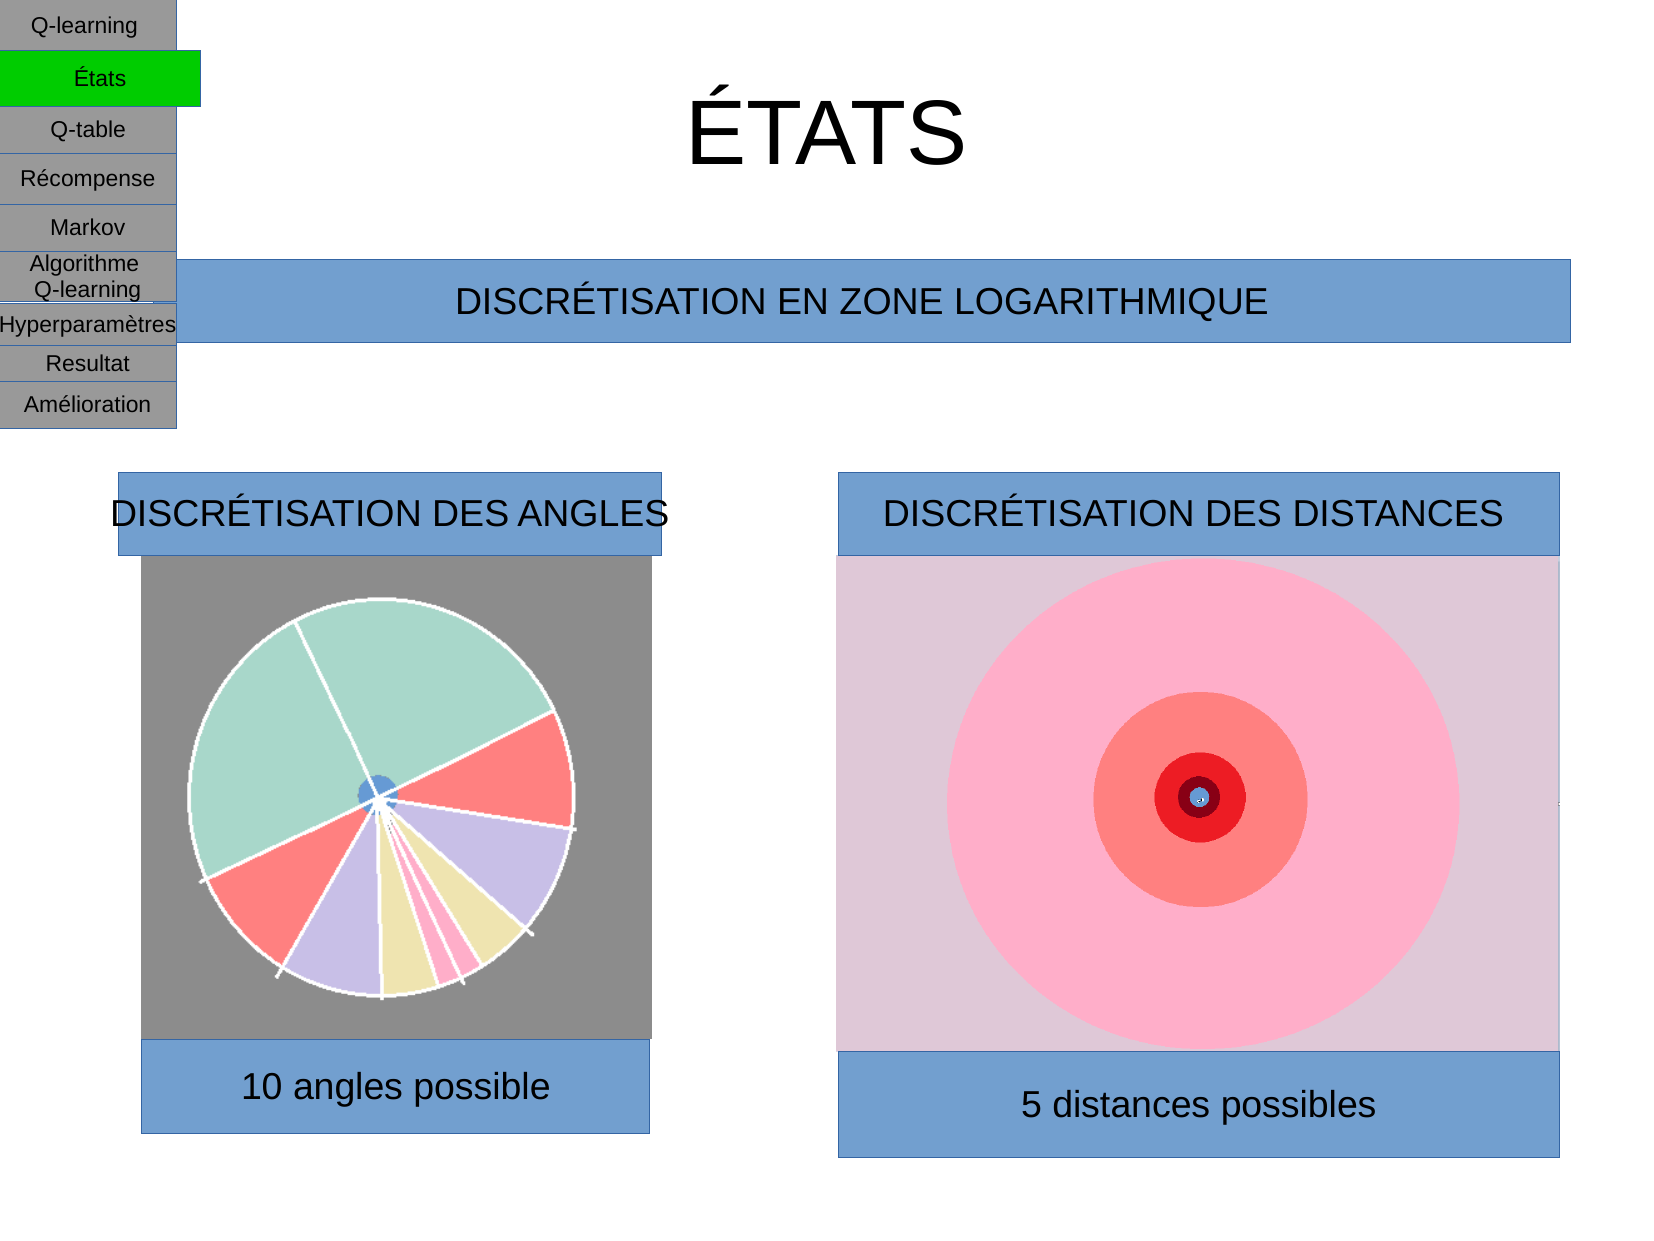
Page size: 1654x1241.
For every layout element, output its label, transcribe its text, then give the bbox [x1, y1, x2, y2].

text_box Hyperparamètres [0, 303, 177, 345]
text_box DISCRÉTISATION DES ANGLES [118, 472, 662, 556]
text_box Amélioration [0, 381, 177, 429]
text_box DISCRÉTISATION EN ZONE LOGARITHMIQUE [153, 259, 1571, 343]
picture [141, 556, 652, 1039]
title ÉTATS [177, 29, 1571, 237]
text_box Resultat [0, 345, 177, 381]
picture [836, 555, 1560, 1052]
text_box 10 angles possible [141, 1039, 650, 1134]
text_box DISCRÉTISATION DES DISTANCES [838, 472, 1560, 556]
text_box Q-learning [0, 0, 177, 50]
text_box 5 distances possibles [838, 1051, 1560, 1158]
text_box Markov [0, 204, 177, 251]
text_box Récompense [0, 153, 177, 204]
text_box Q-table [0, 107, 177, 153]
text_box États [0, 50, 201, 107]
text_box Algorithme Q-learning [0, 251, 177, 302]
